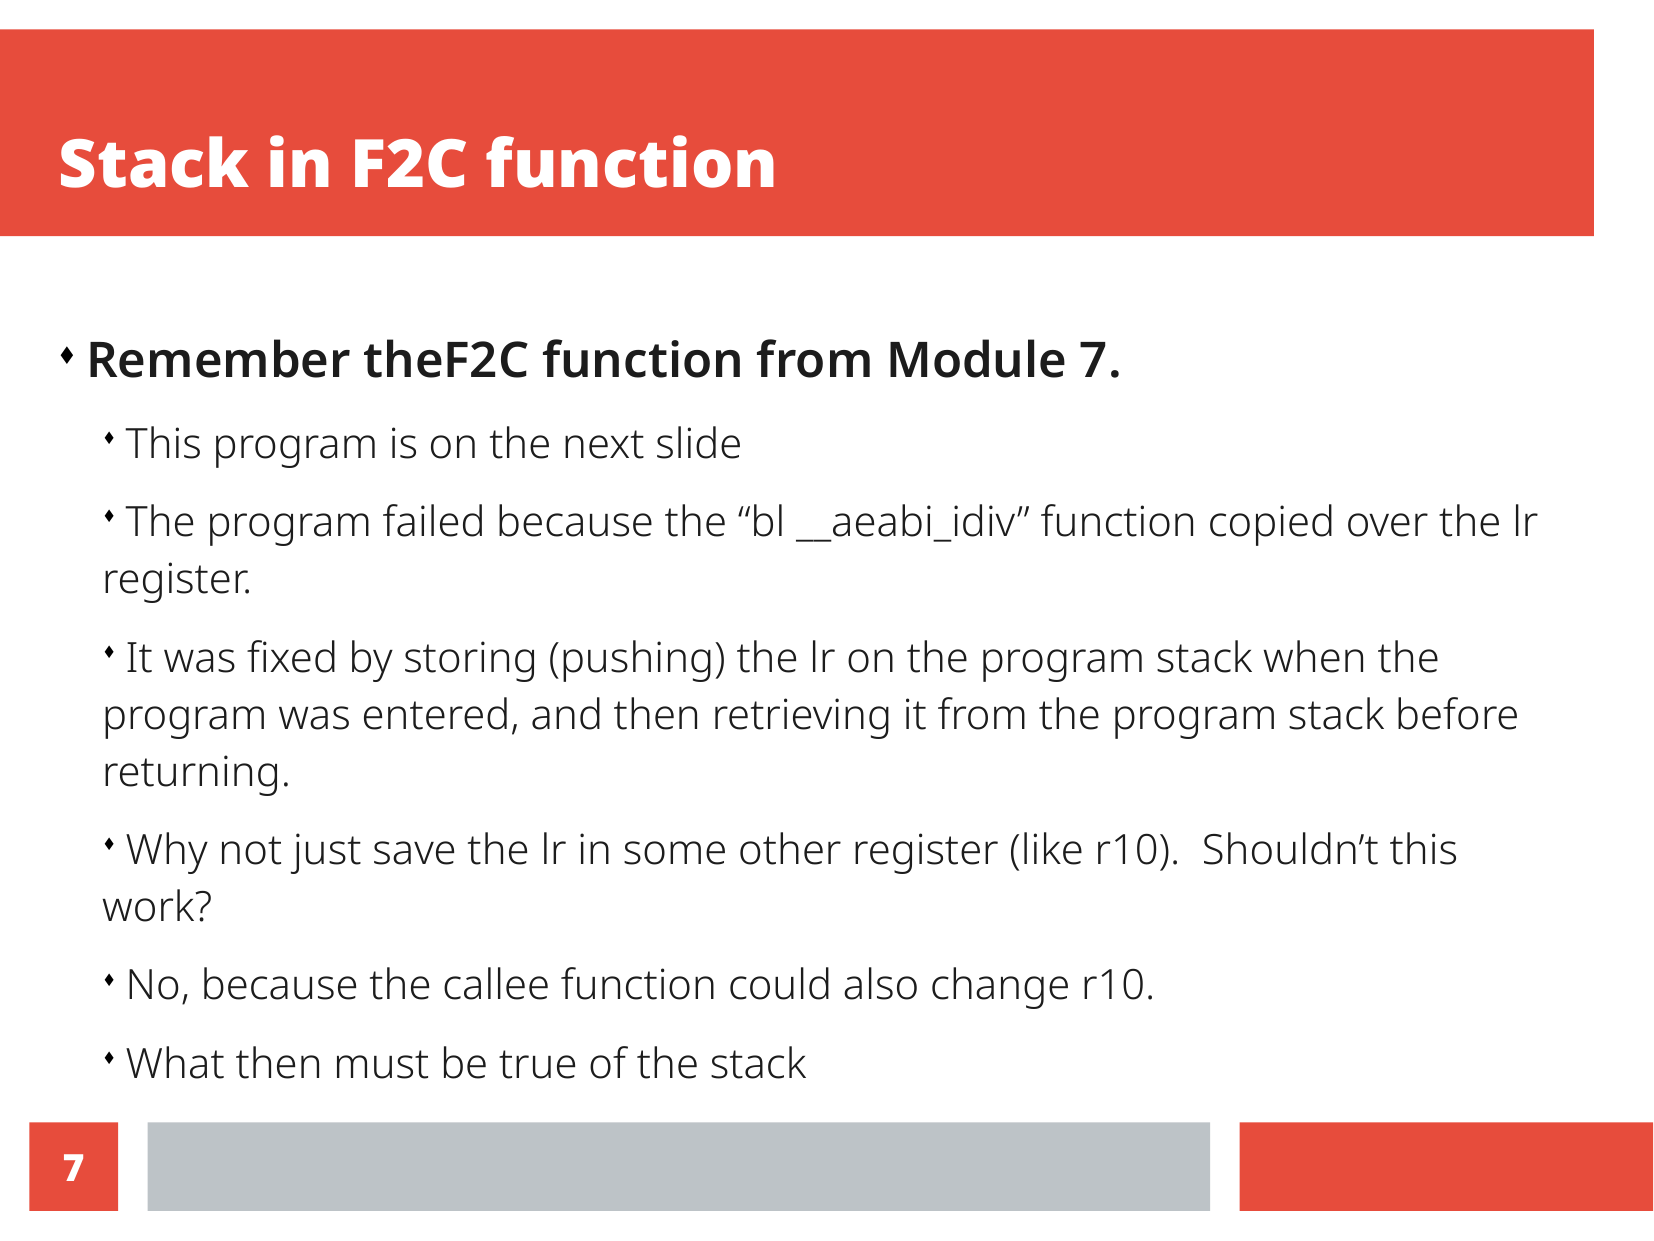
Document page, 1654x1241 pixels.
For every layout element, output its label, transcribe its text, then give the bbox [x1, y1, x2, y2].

list Remember theF2C function from Module 7. This program is on the next slide The program failed because the “bl __aeabi_idiv” function copied over the lr register. It was fixed by storing (pushing) the lr on the program stack when the program was entered, and then retrieving it from the program stack before returning. Why not just save the lr in some other register (like r10). Shouldn’t this work? No, because the callee function could also change r10. What then must be true of the stack [58, 324, 1565, 1093]
title Stack in F2C function [58, 59, 1594, 207]
